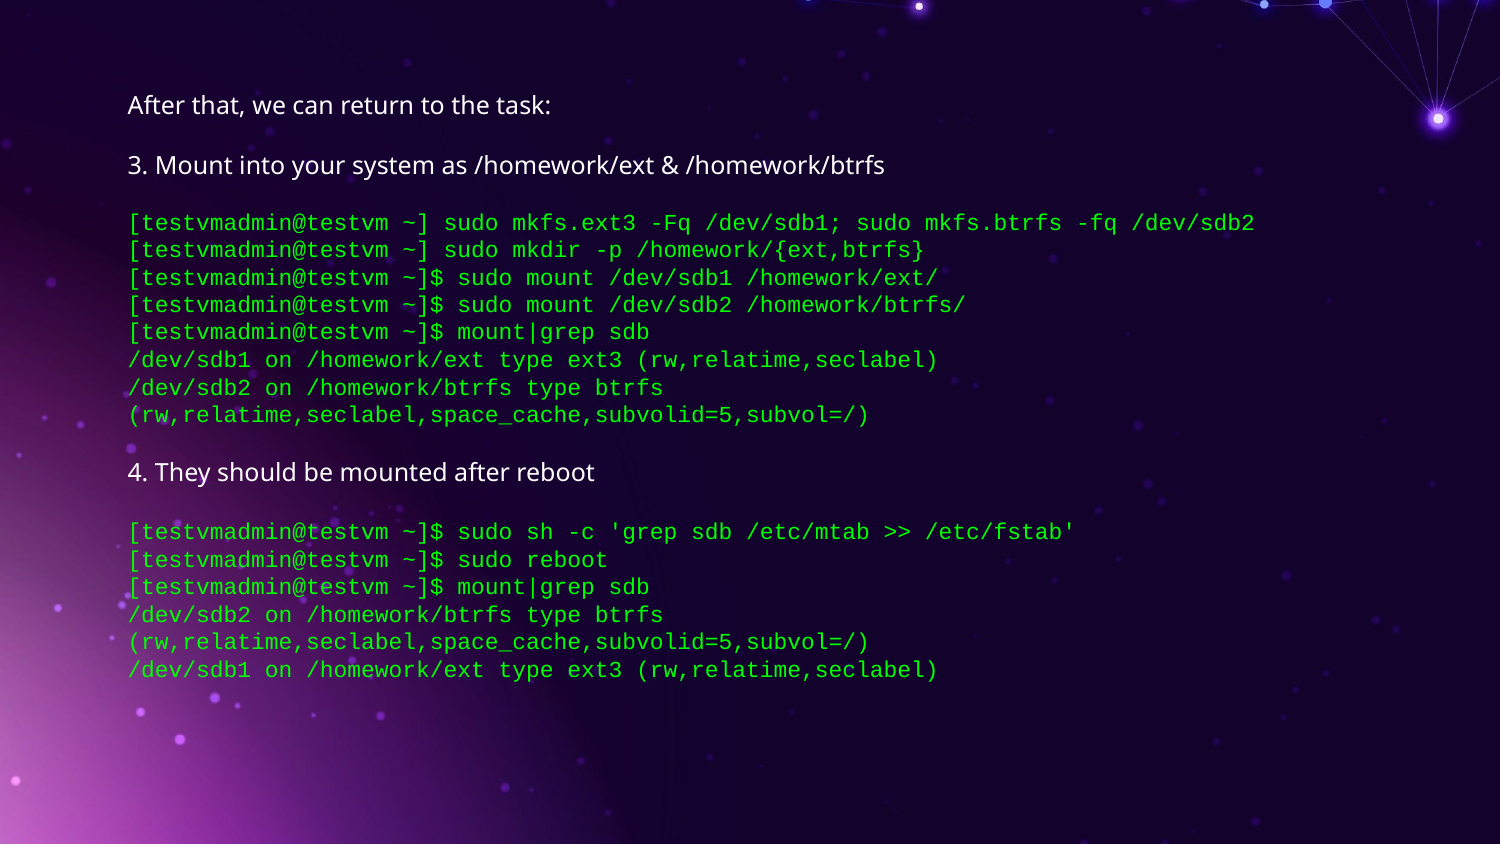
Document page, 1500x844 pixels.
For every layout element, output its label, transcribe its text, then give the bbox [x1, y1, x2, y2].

picture [0, 0, 1500, 844]
list After that, we can return to the task: 3. Mount into your system as /homework/ext & /homework/btrfs [testvmadmin@testvm ~] sudo mkfs.ext3 -Fq /dev/sdb1; sudo mkfs.btrfs -fq /dev/sdb2 [testvmadmin@testvm ~] sudo mkdir -p /homework/{ext,btrfs} [testvmadmin@testvm ~]$ sudo mount /dev/sdb1 /homework/ext/ [testvmadmin@testvm ~]$ sudo mount /dev/sdb2 /homework/btrfs/ [testvmadmin@testvm ~]$ mount|grep sdb /dev/sdb1 on /homework/ext type ext3 (rw,relatime,seclabel) /dev/sdb2 on /homework/btrfs type btrfs (rw,relatime,seclabel,space_cache,subvolid=5,subvol=/) 4. They should be mounted after reboot [testvmadmin@testvm ~]$ sudo sh -c 'grep sdb /etc/mtab >> /etc/fstab' [testvmadmin@testvm ~]$ sudo reboot [testvmadmin@testvm ~]$ mount|grep sdb /dev/sdb2 on /homework/btrfs type btrfs (rw,relatime,seclabel,space_cache,subvolid=5,subvol=/) /dev/sdb1 on /homework/ext type ext3 (rw,relatime,seclabel) [112, 75, 1377, 788]
